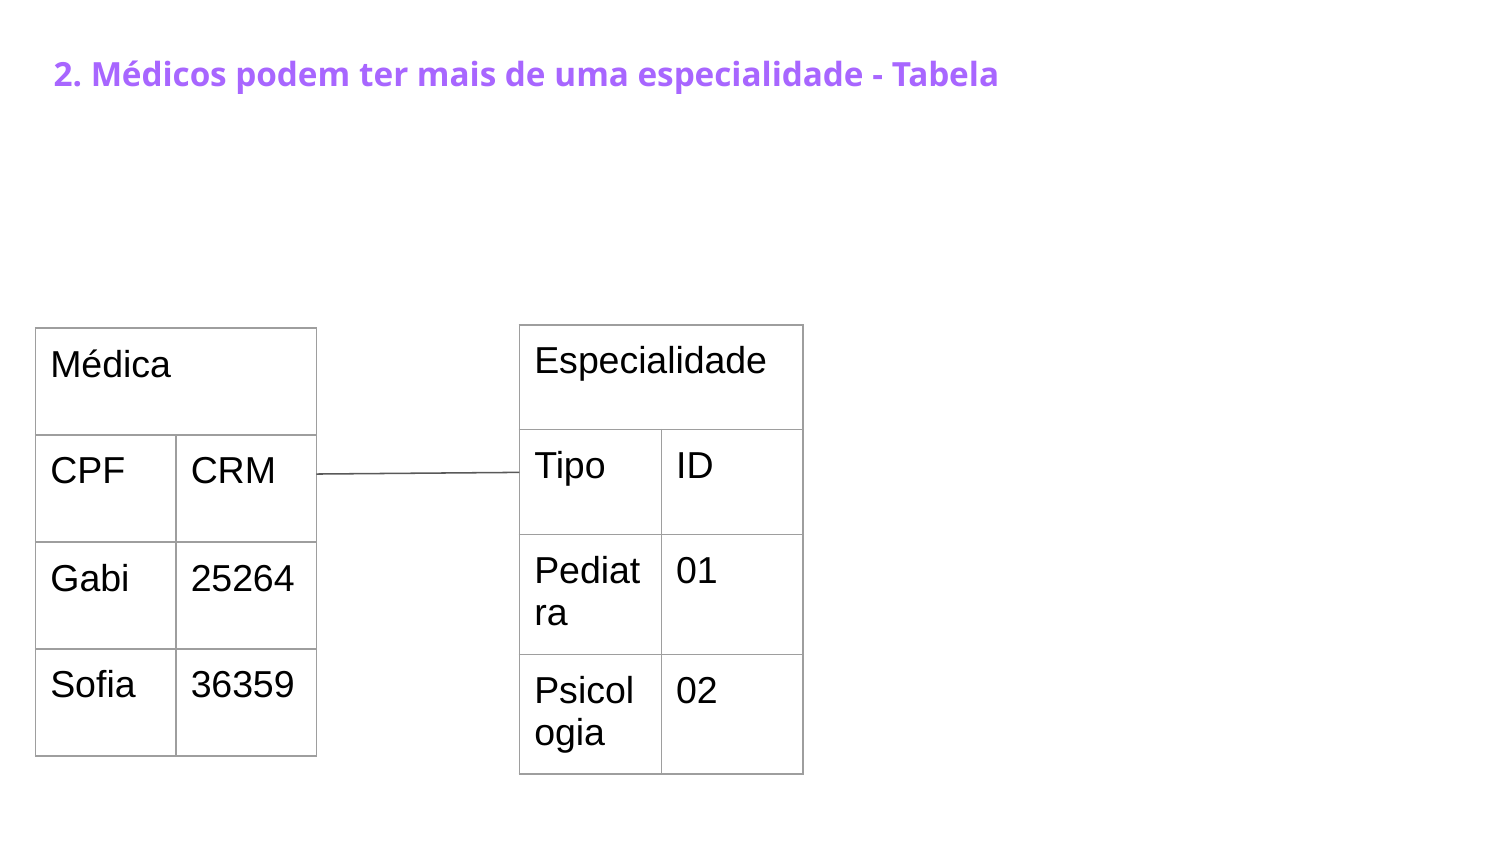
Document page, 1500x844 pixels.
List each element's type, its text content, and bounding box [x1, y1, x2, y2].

table_cell 01 [662, 535, 802, 654]
table_header Especialidade [520, 326, 802, 429]
table_header Médica [36, 329, 316, 434]
table_cell 36359 [177, 650, 316, 755]
table_cell 02 [662, 655, 802, 773]
table_cell Pediatra [520, 535, 661, 654]
text_box 2. Médicos podem ter mais de uma especialidade - Tabela [38, 38, 1335, 109]
table_cell Tipo [520, 430, 661, 534]
table_cell ID [662, 430, 802, 534]
table_cell Psicologia [520, 655, 661, 773]
table_cell 25264 [177, 543, 316, 648]
table_cell CRM [177, 436, 316, 541]
table_cell Sofia [36, 650, 175, 755]
table_cell Gabi [36, 543, 175, 648]
table_cell CPF [36, 436, 175, 541]
